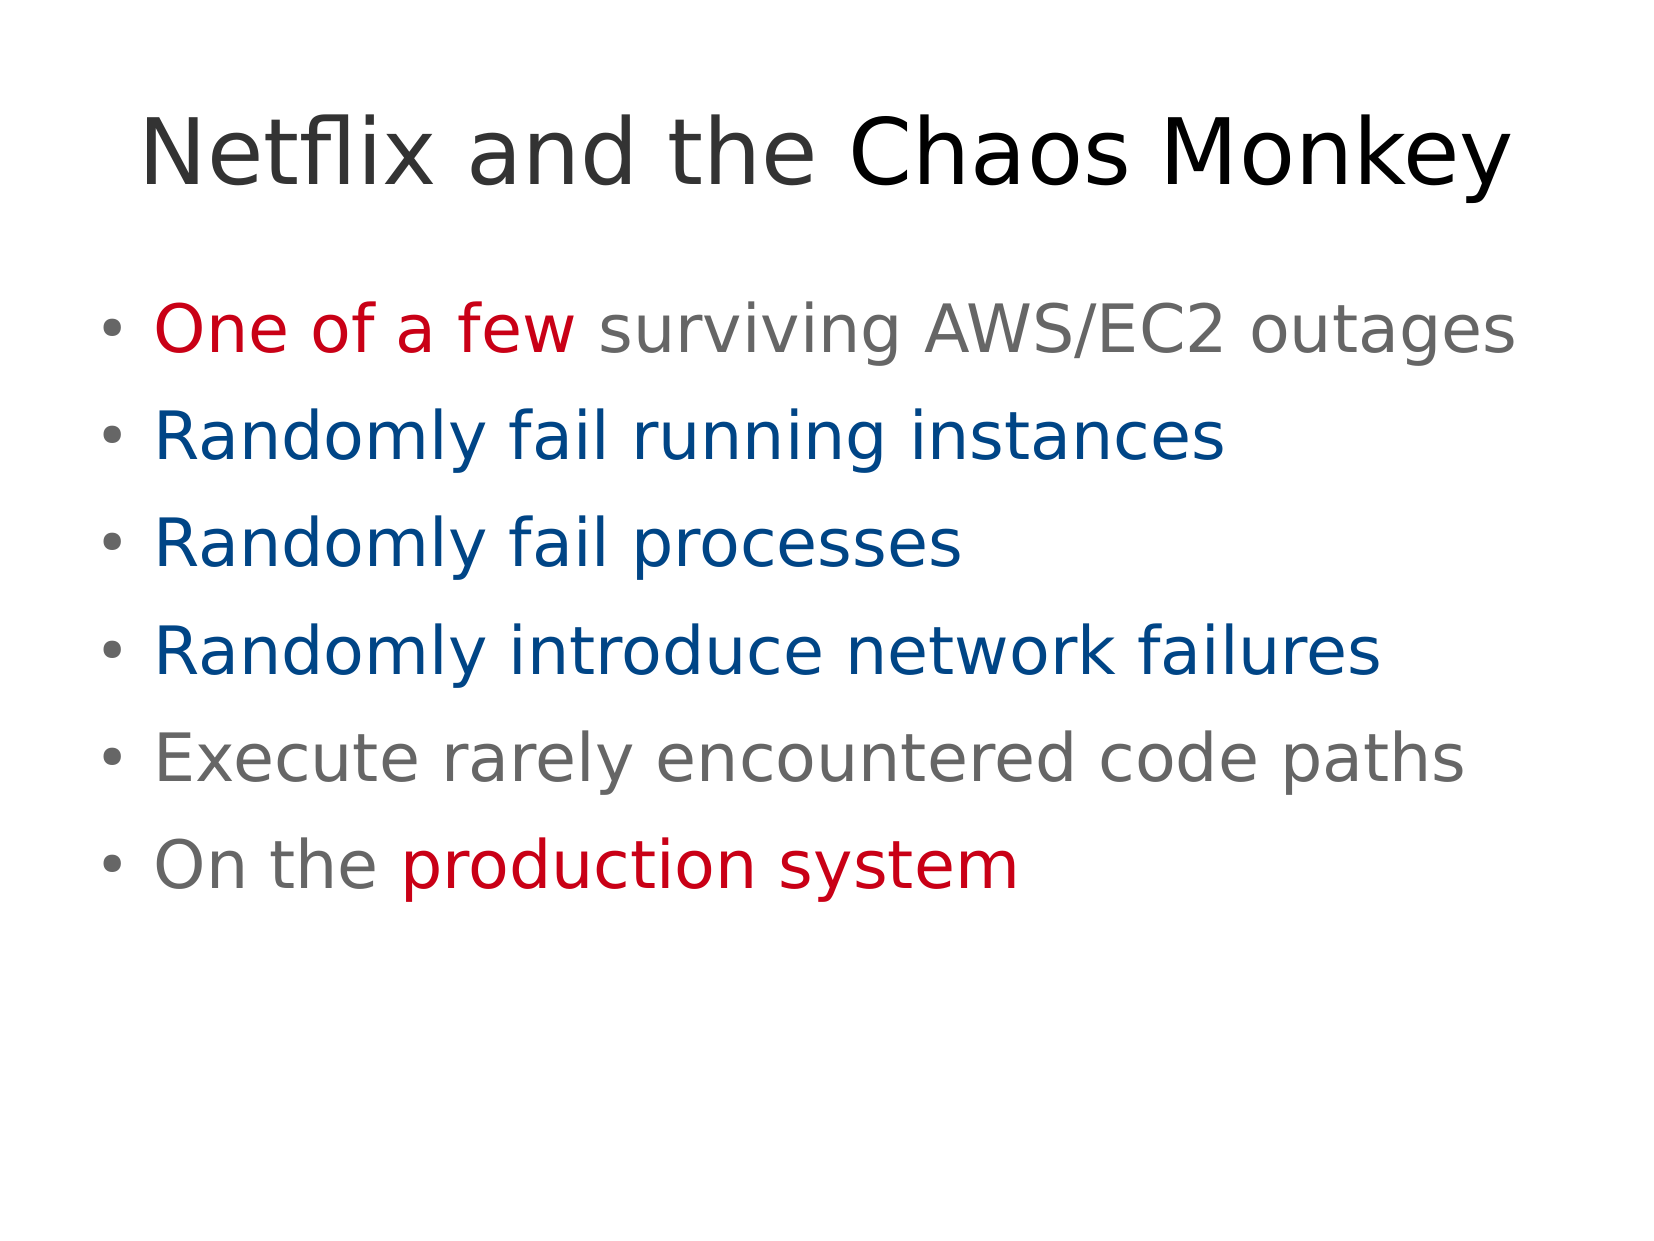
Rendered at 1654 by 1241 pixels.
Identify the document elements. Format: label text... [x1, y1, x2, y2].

list One of a few surviving AWS/EC2 outages Randomly fail running instances Randomly fail processes Randomly introduce network failures Execute rarely encountered code paths On the production system [82, 290, 1571, 1109]
title Netflix and the Chaos Monkey [82, 49, 1571, 257]
